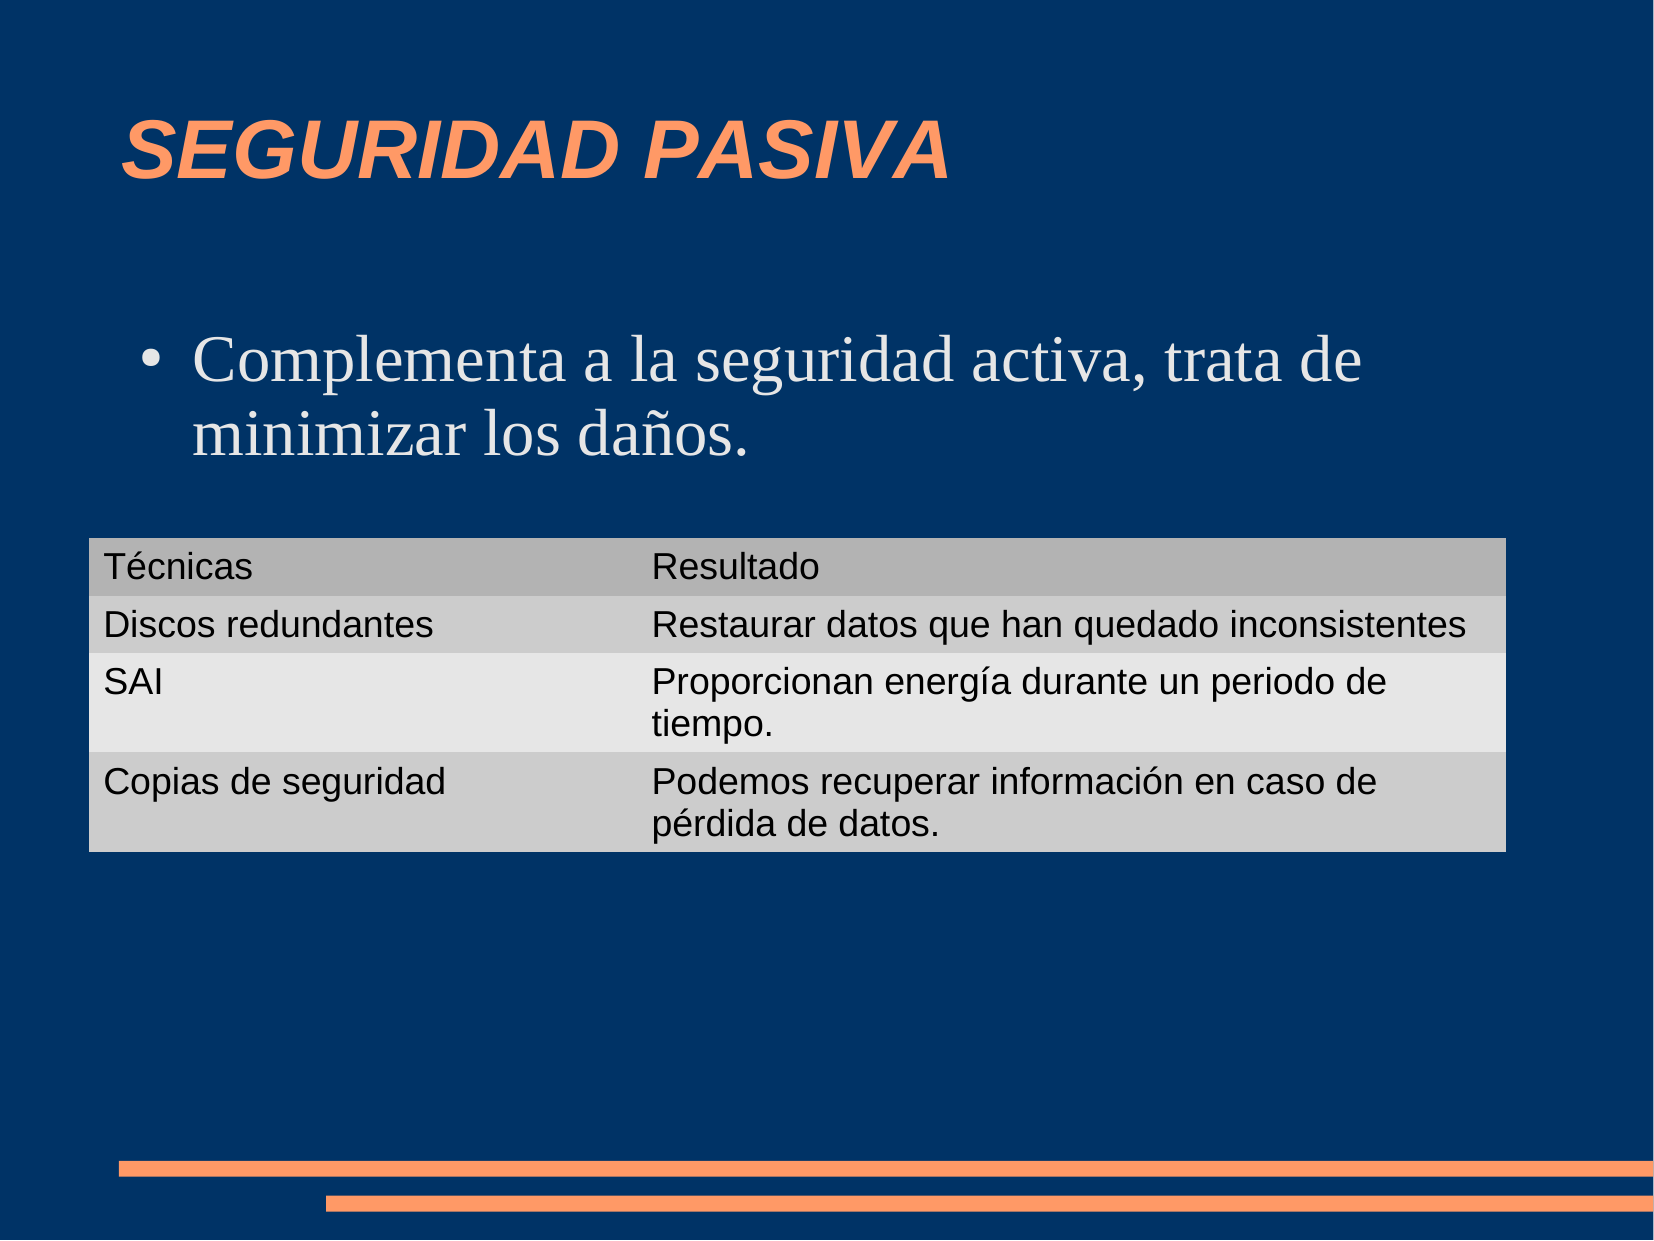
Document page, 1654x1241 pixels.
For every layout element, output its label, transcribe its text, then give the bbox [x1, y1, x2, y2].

table_cell Restaurar datos que han quedado inconsistentes [637, 596, 1506, 653]
table_cell Copias de seguridad [89, 752, 637, 852]
list Complementa a la seguridad activa, trata de minimizar los daños. [121, 322, 1561, 1118]
title SEGURIDAD PASIVA [121, 53, 1534, 246]
table_header Técnicas [89, 538, 637, 596]
table_cell Discos redundantes [89, 596, 637, 653]
table_header Resultado [637, 538, 1506, 596]
table_cell Proporcionan energía durante un periodo de tiempo. [637, 653, 1506, 752]
table_cell SAI [89, 653, 637, 752]
table_cell Podemos recuperar información en caso de pérdida de datos. [637, 752, 1506, 852]
